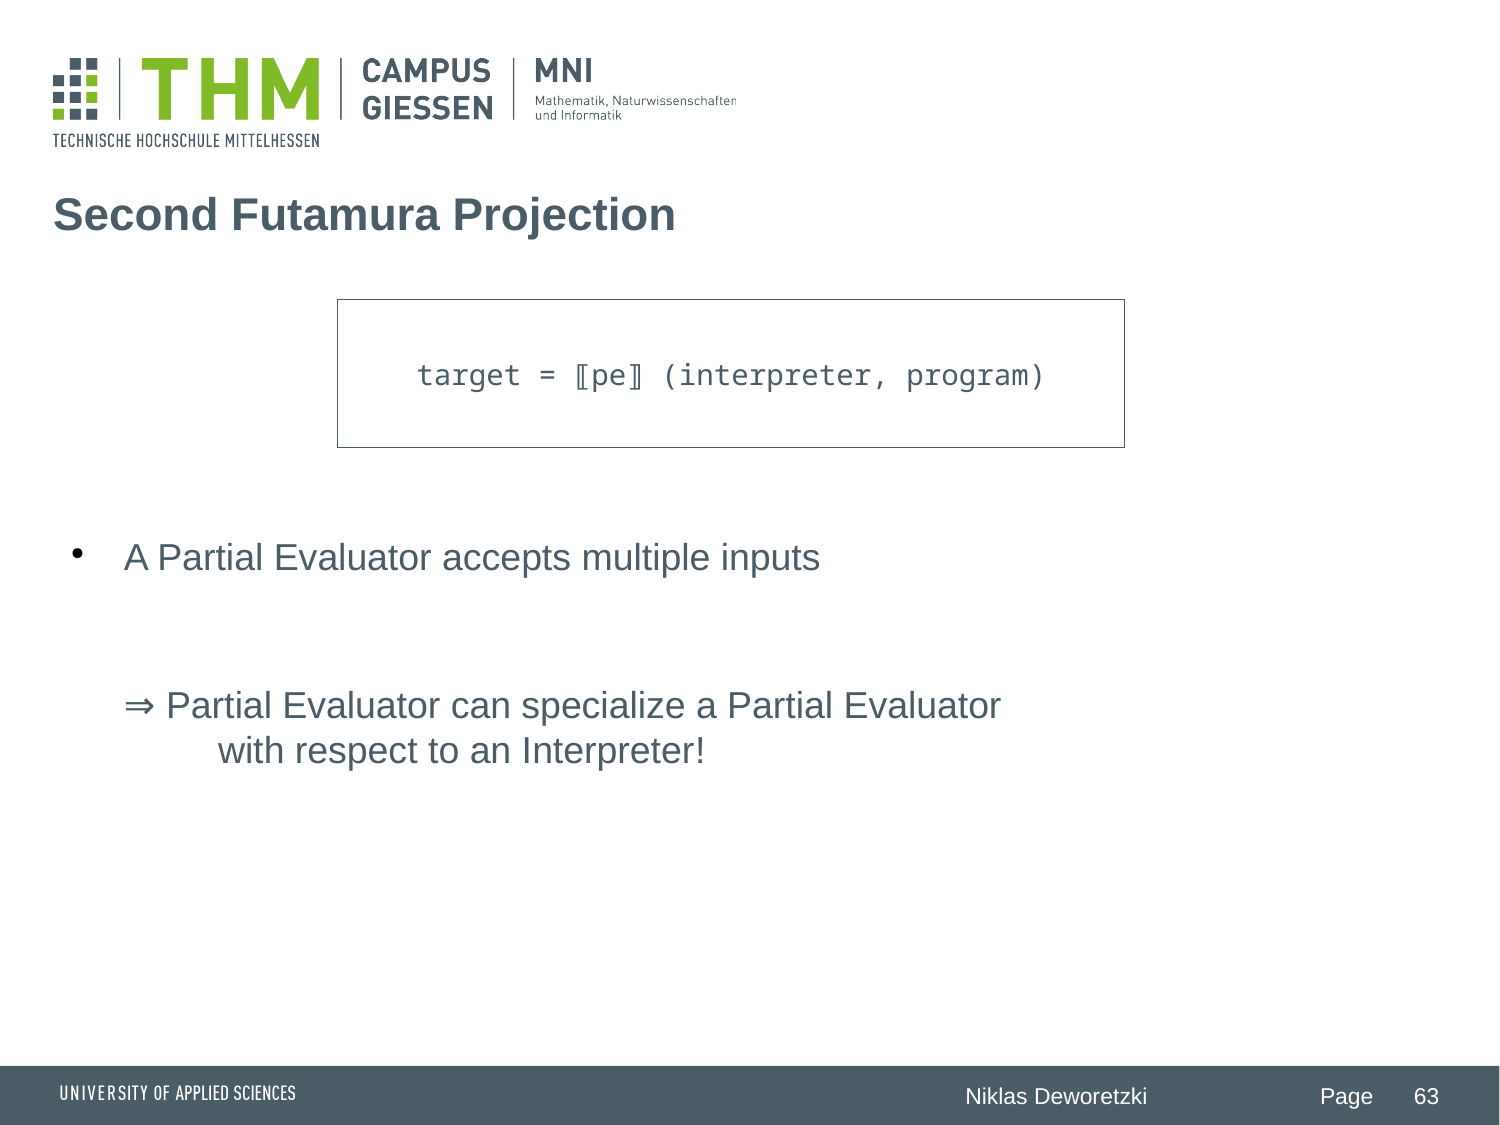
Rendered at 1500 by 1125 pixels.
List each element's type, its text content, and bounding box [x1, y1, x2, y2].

picture [59, 1082, 296, 1104]
title Second Futamura Projection [53, 177, 1435, 272]
picture [53, 58, 736, 147]
text_box target = ⟦pe⟧ (interpreter, program) [337, 299, 1125, 448]
list A Partial Evaluator accepts multiple inputs ⇒ Partial Evaluator can specialize a Partial Evaluator with respect to an Interpreter! [53, 525, 1436, 1013]
slide_number <number> [1376, 1073, 1455, 1118]
